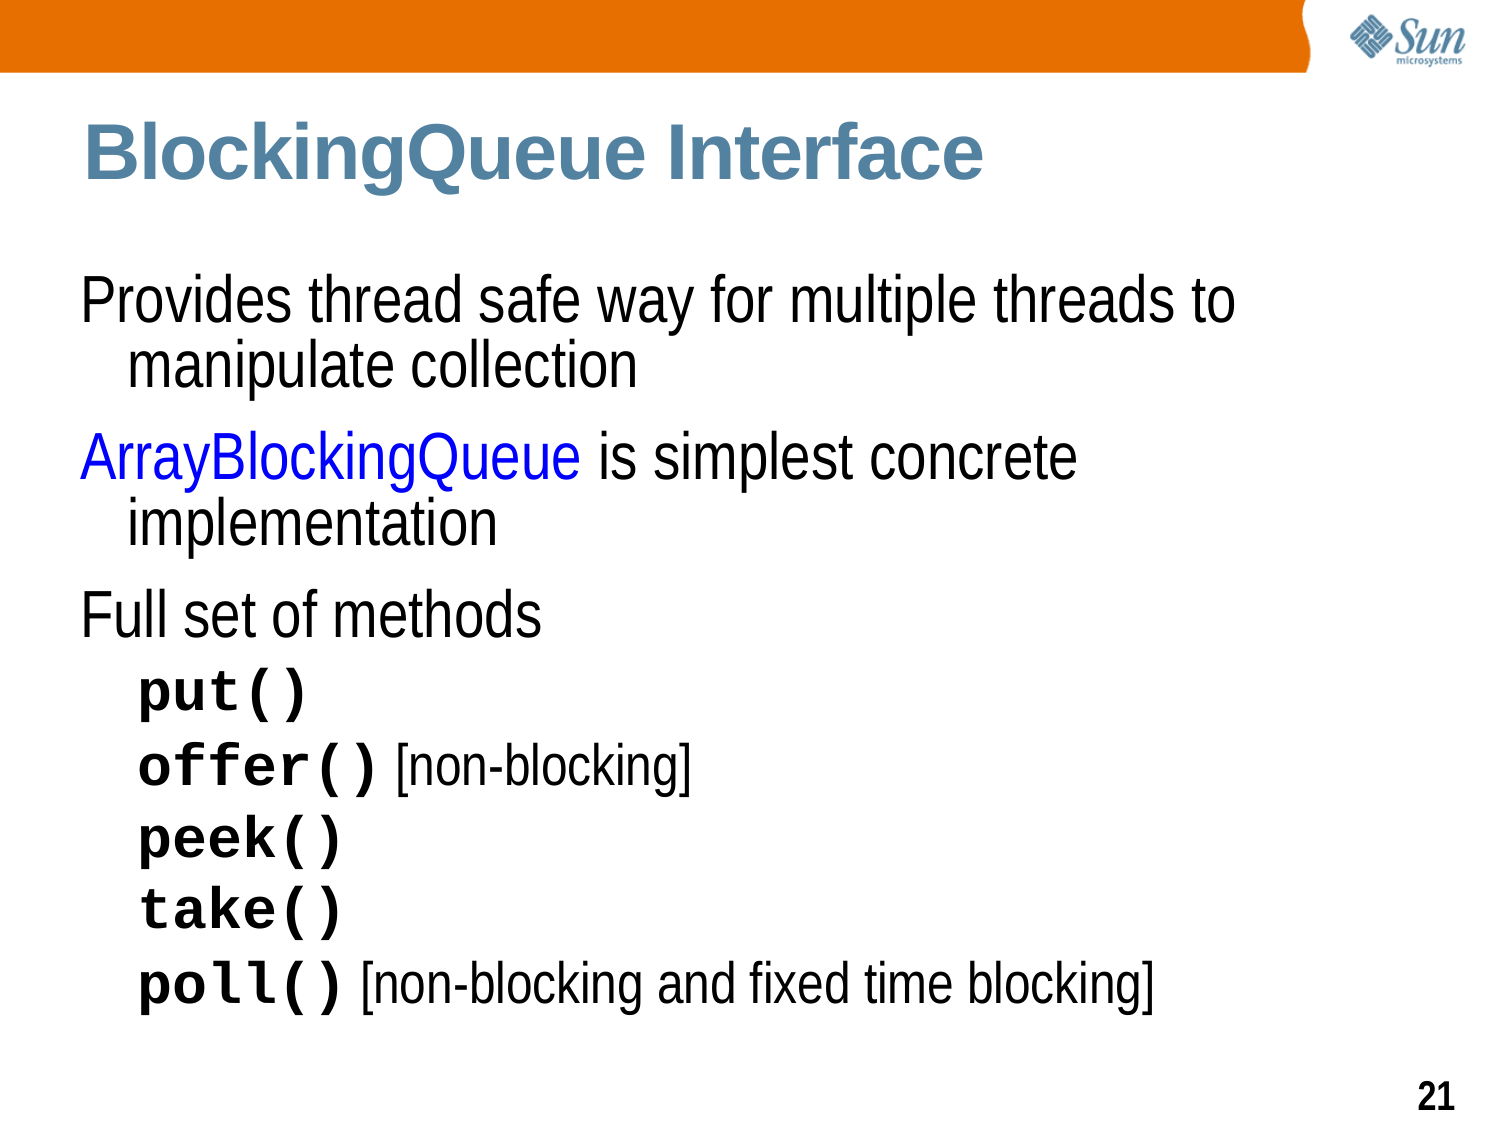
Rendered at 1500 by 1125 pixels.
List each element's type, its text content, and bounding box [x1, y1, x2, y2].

title BlockingQueue Interface [83, 115, 1446, 257]
picture [0, 0, 1500, 75]
list Provides thread safe way for multiple threads to manipulate collection ArrayBlockingQueue is simplest concrete implementation Full set of methods put() offer() [non-blocking] peek() take() poll() [non-blocking and fixed time blocking] [60, 270, 1377, 1125]
